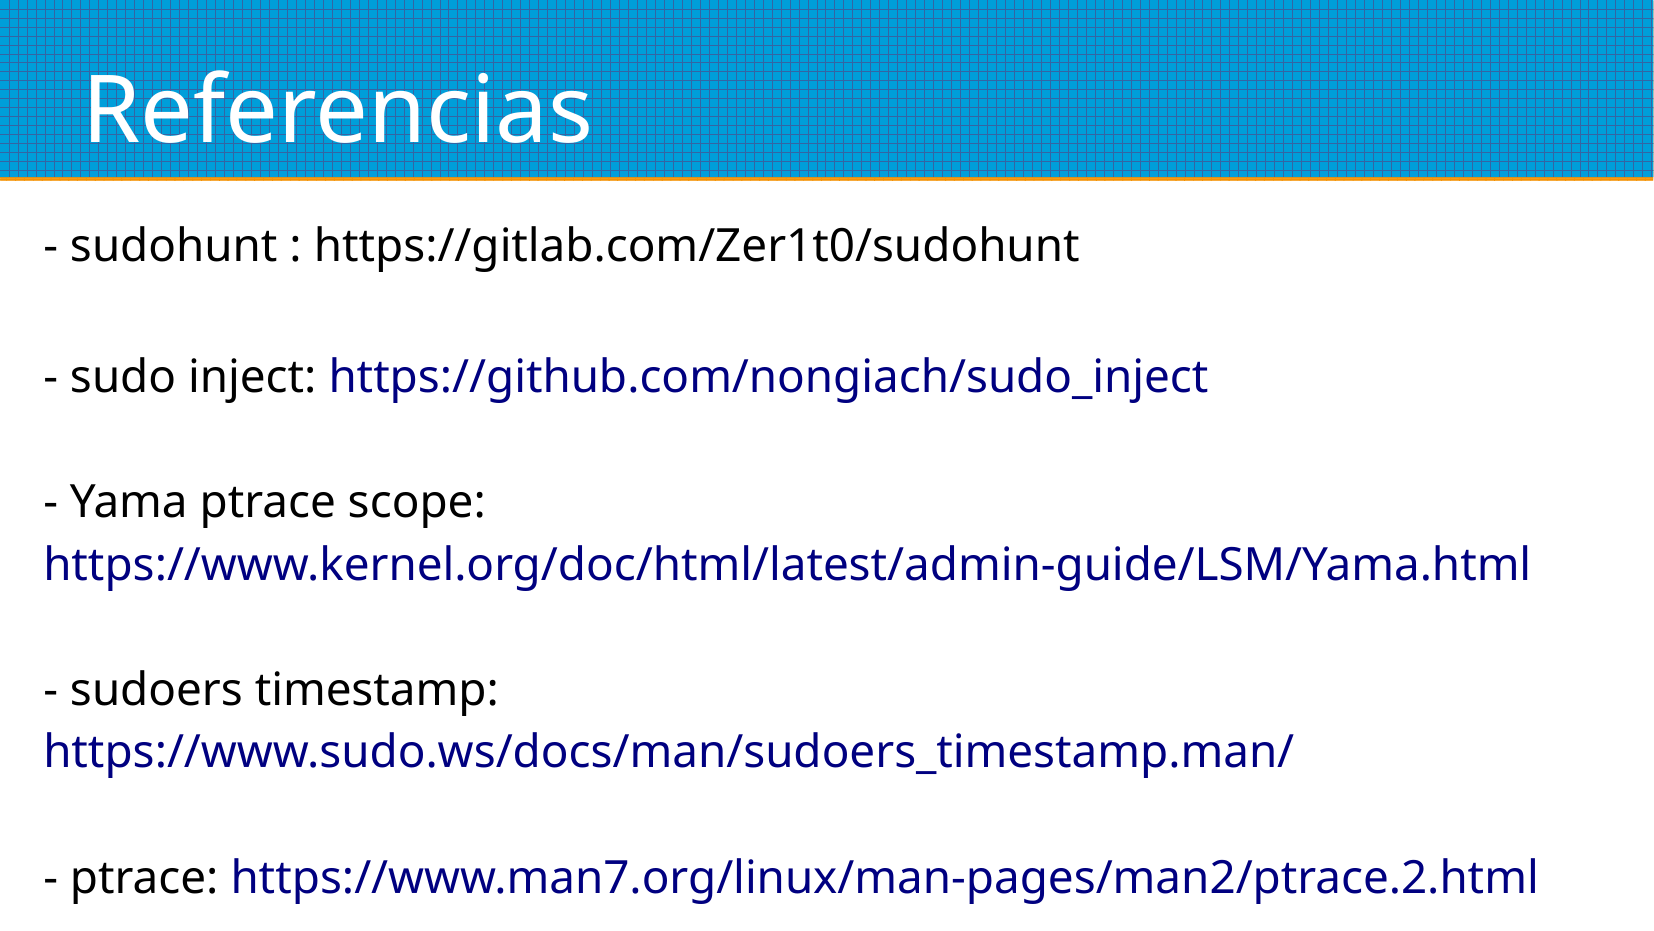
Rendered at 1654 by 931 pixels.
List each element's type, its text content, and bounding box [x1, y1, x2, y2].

text_box - sudohunt : https://gitlab.com/Zer1t0/sudohunt - sudo inject: https://github.com/nongiach/sudo_inject - Yama ptrace scope: https://www.kernel.org/doc/html/latest/admin-guide/LSM/Yama.html - sudoers timestamp: https://www.sudo.ws/docs/man/sudoers_timestamp.man/ - ptrace: https://www.man7.org/linux/man-pages/man2/ptrace.2.html [37, 206, 1654, 931]
title Referencias [82, 14, 1571, 171]
